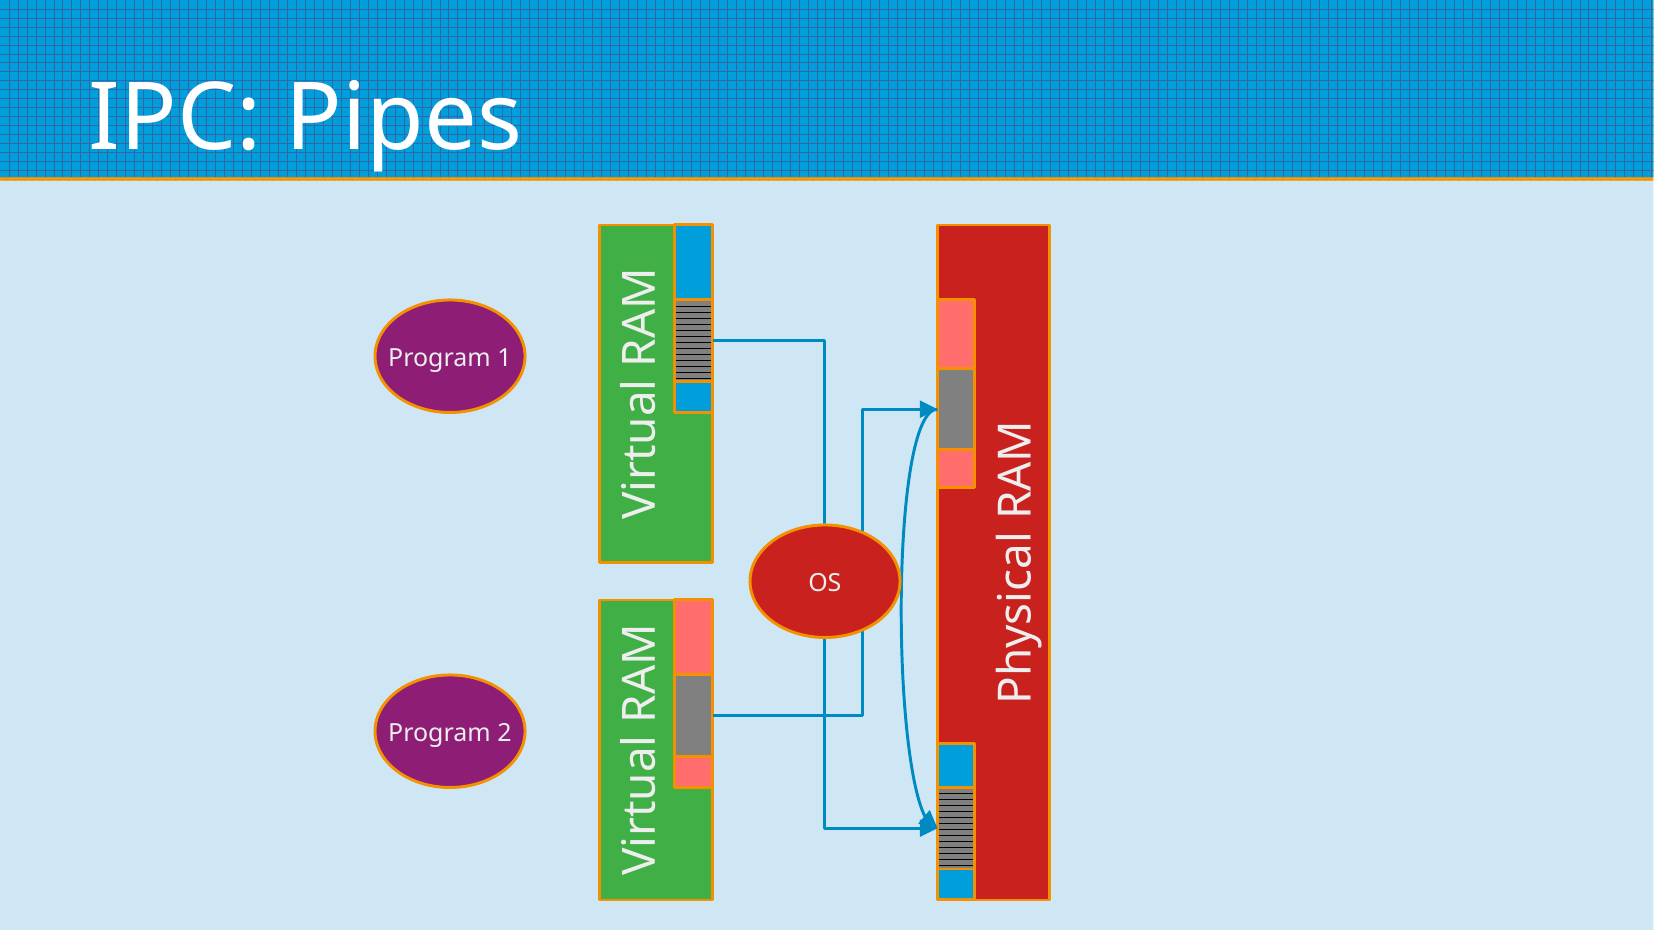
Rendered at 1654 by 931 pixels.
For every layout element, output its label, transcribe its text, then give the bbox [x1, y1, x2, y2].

text_box [674, 599, 713, 788]
text_box [937, 743, 975, 900]
text_box Program 2 [375, 674, 526, 788]
text_box Virtual RAM [599, 600, 713, 901]
text_box [937, 299, 975, 488]
title IPC: Pipes [88, 14, 1565, 178]
text_box Program 1 [375, 299, 526, 413]
text_box [674, 224, 713, 413]
text_box Virtual RAM [599, 225, 713, 563]
text_box OS [750, 524, 901, 638]
text_box Physical RAM [937, 225, 1050, 901]
